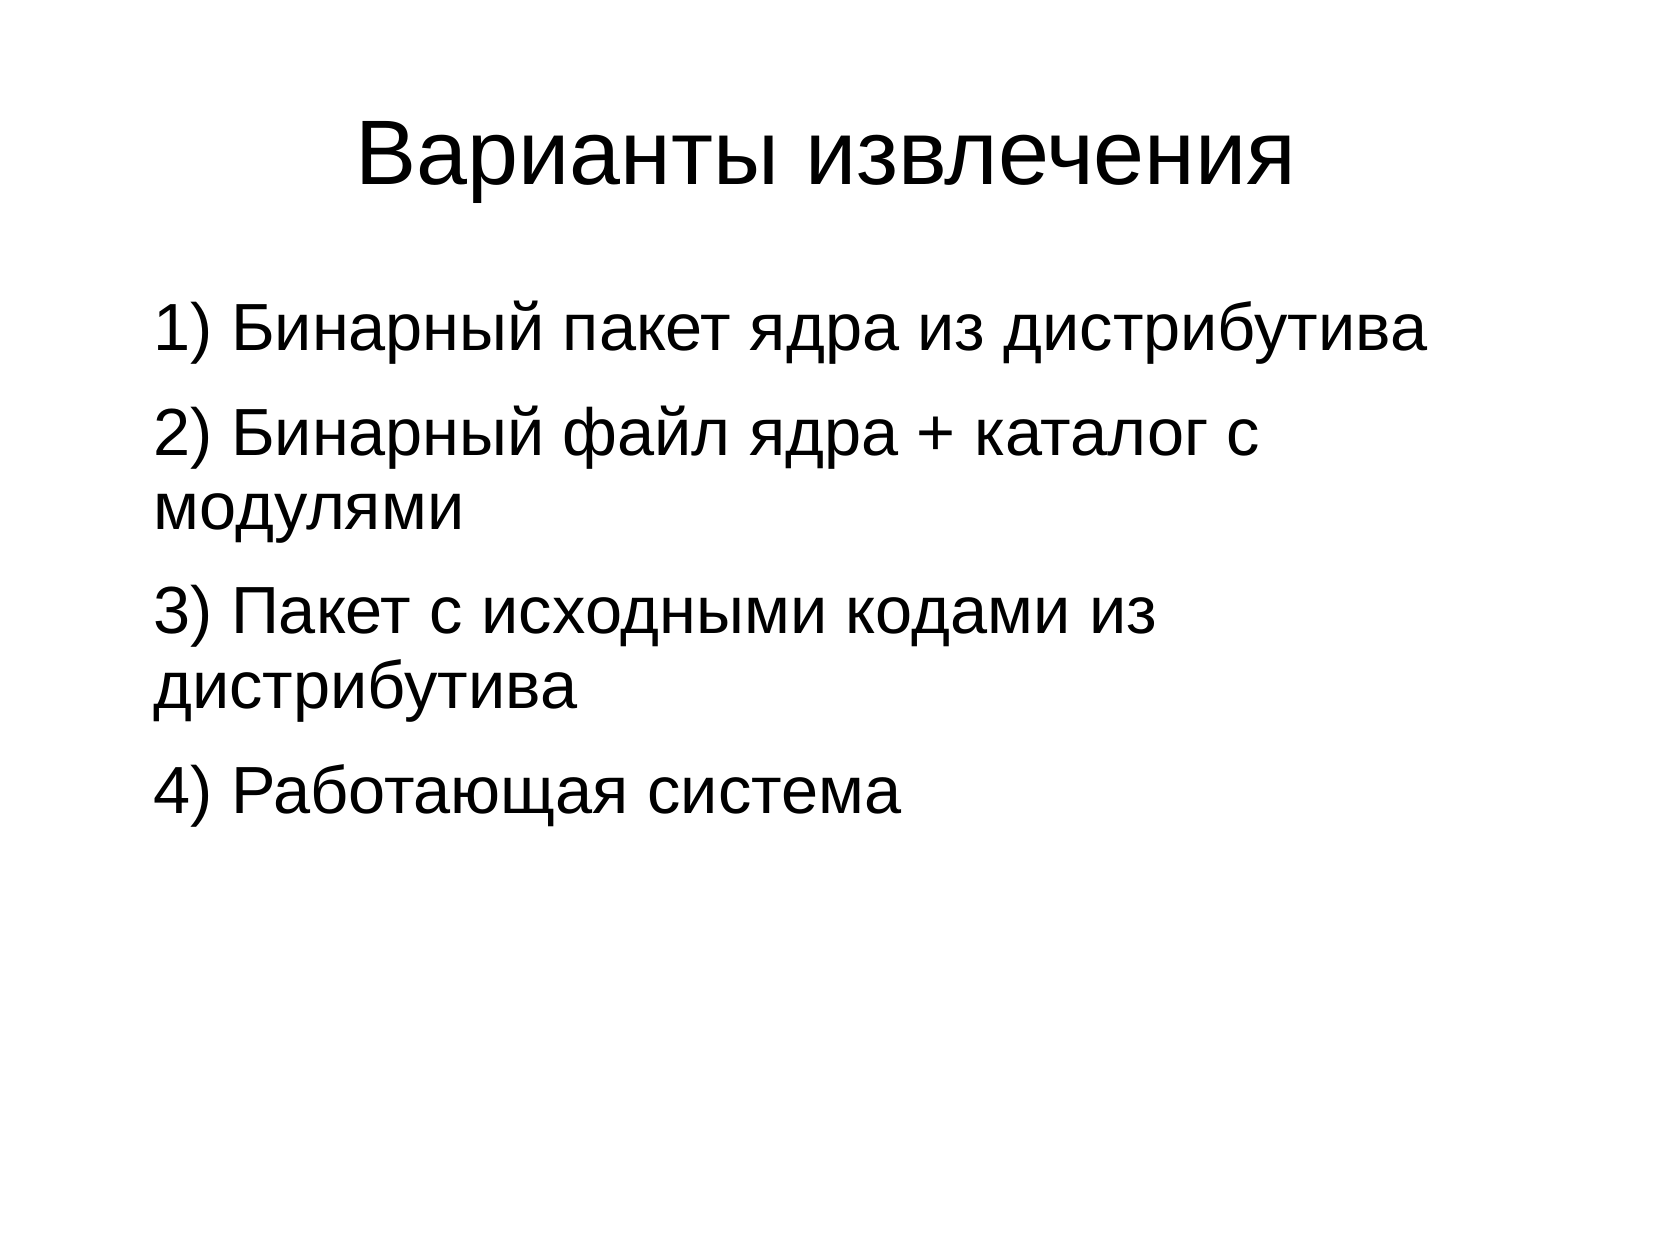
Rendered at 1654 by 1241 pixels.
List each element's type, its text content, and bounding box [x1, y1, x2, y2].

list 1) Бинарный пакет ядра из дистрибутива 2) Бинарный файл ядра + каталог с модулями 3) Пакет с исходными кодами из дистрибутива 4) Работающая система [82, 290, 1571, 1109]
title Варианты извлечения [82, 56, 1571, 250]
